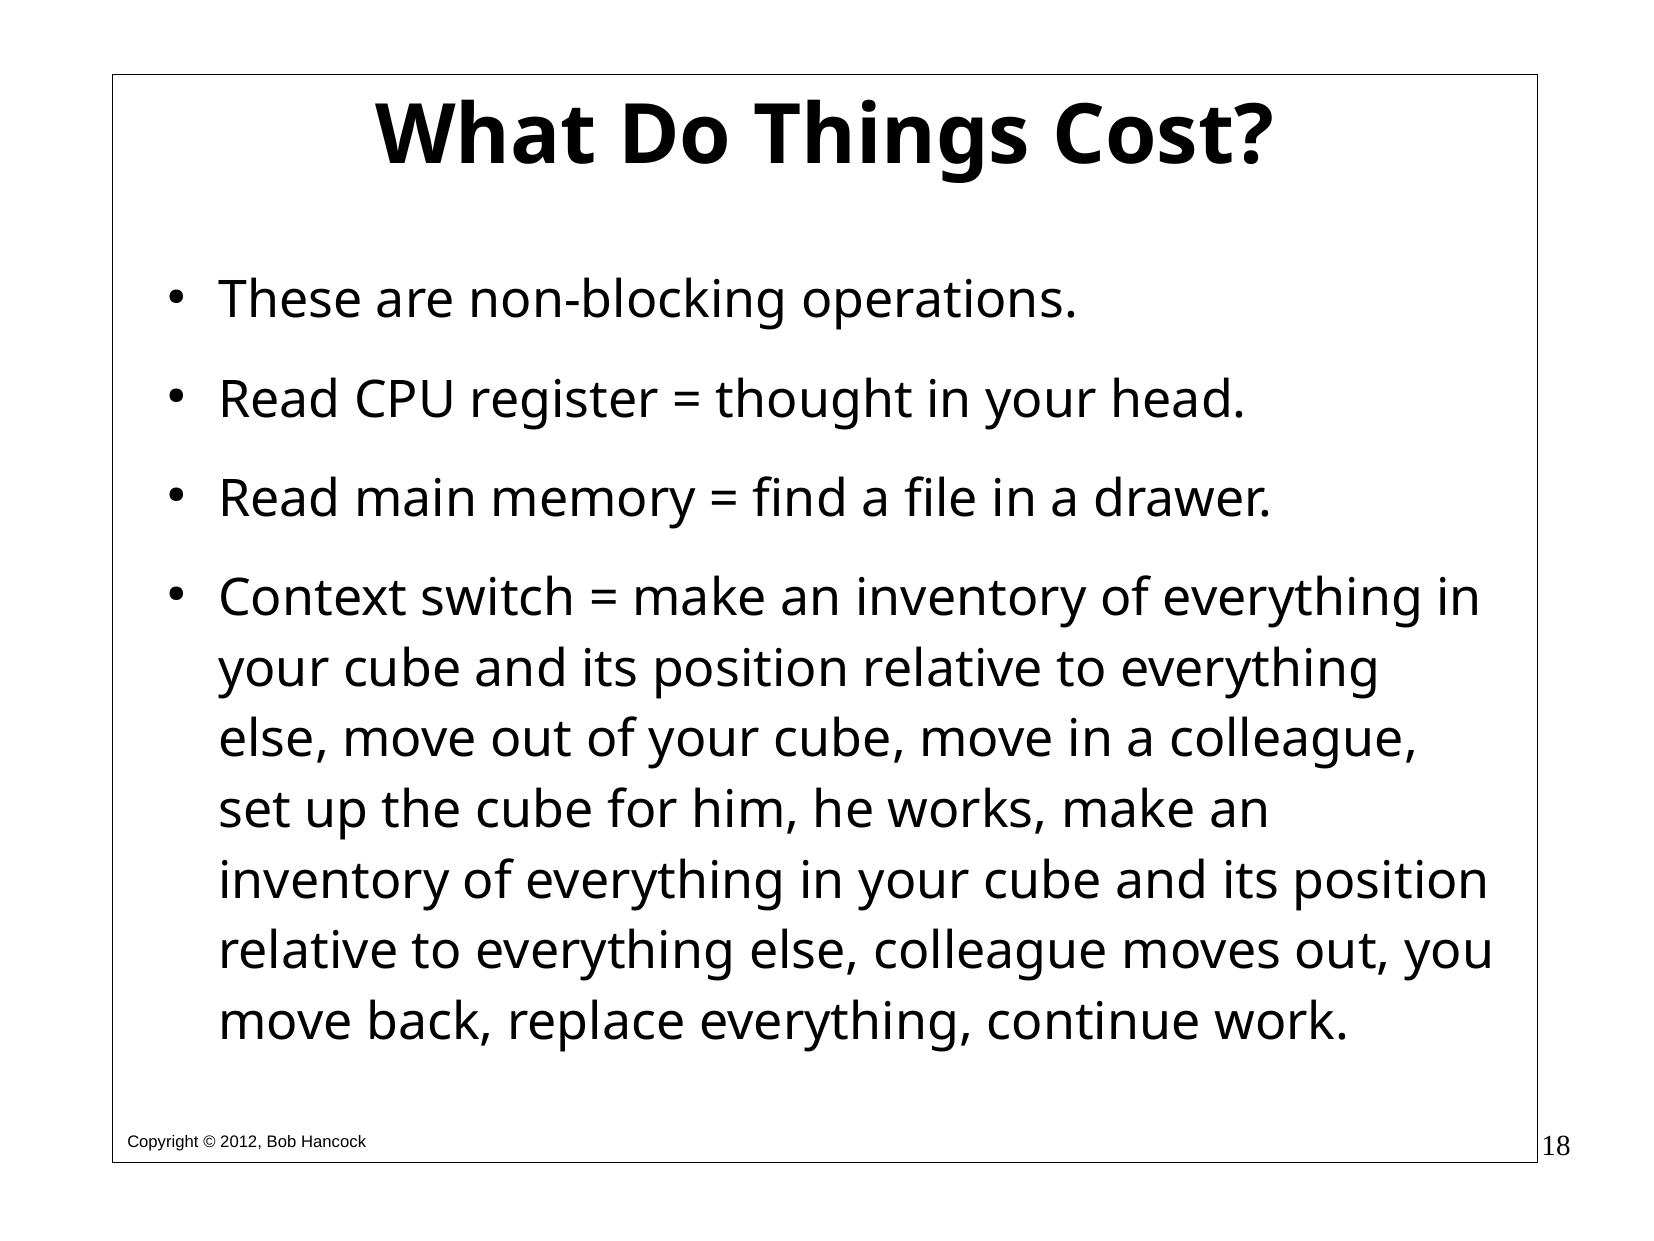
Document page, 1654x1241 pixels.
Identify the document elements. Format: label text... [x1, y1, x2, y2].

list These are non-blocking operations. Read CPU register = thought in your head. Read main memory = find a file in a drawer. Context switch = make an inventory of everything in your cube and its position relative to everything else, move out of your cube, move in a colleague, set up the cube for him, he works, make an inventory of everything in your cube and its position relative to everything else, colleague moves out, you move back, replace everything, continue work. [150, 262, 1501, 1126]
text_box Copyright © 2012, Bob Hancock [112, 1125, 382, 1159]
title What Do Things Cost? [112, 75, 1538, 188]
